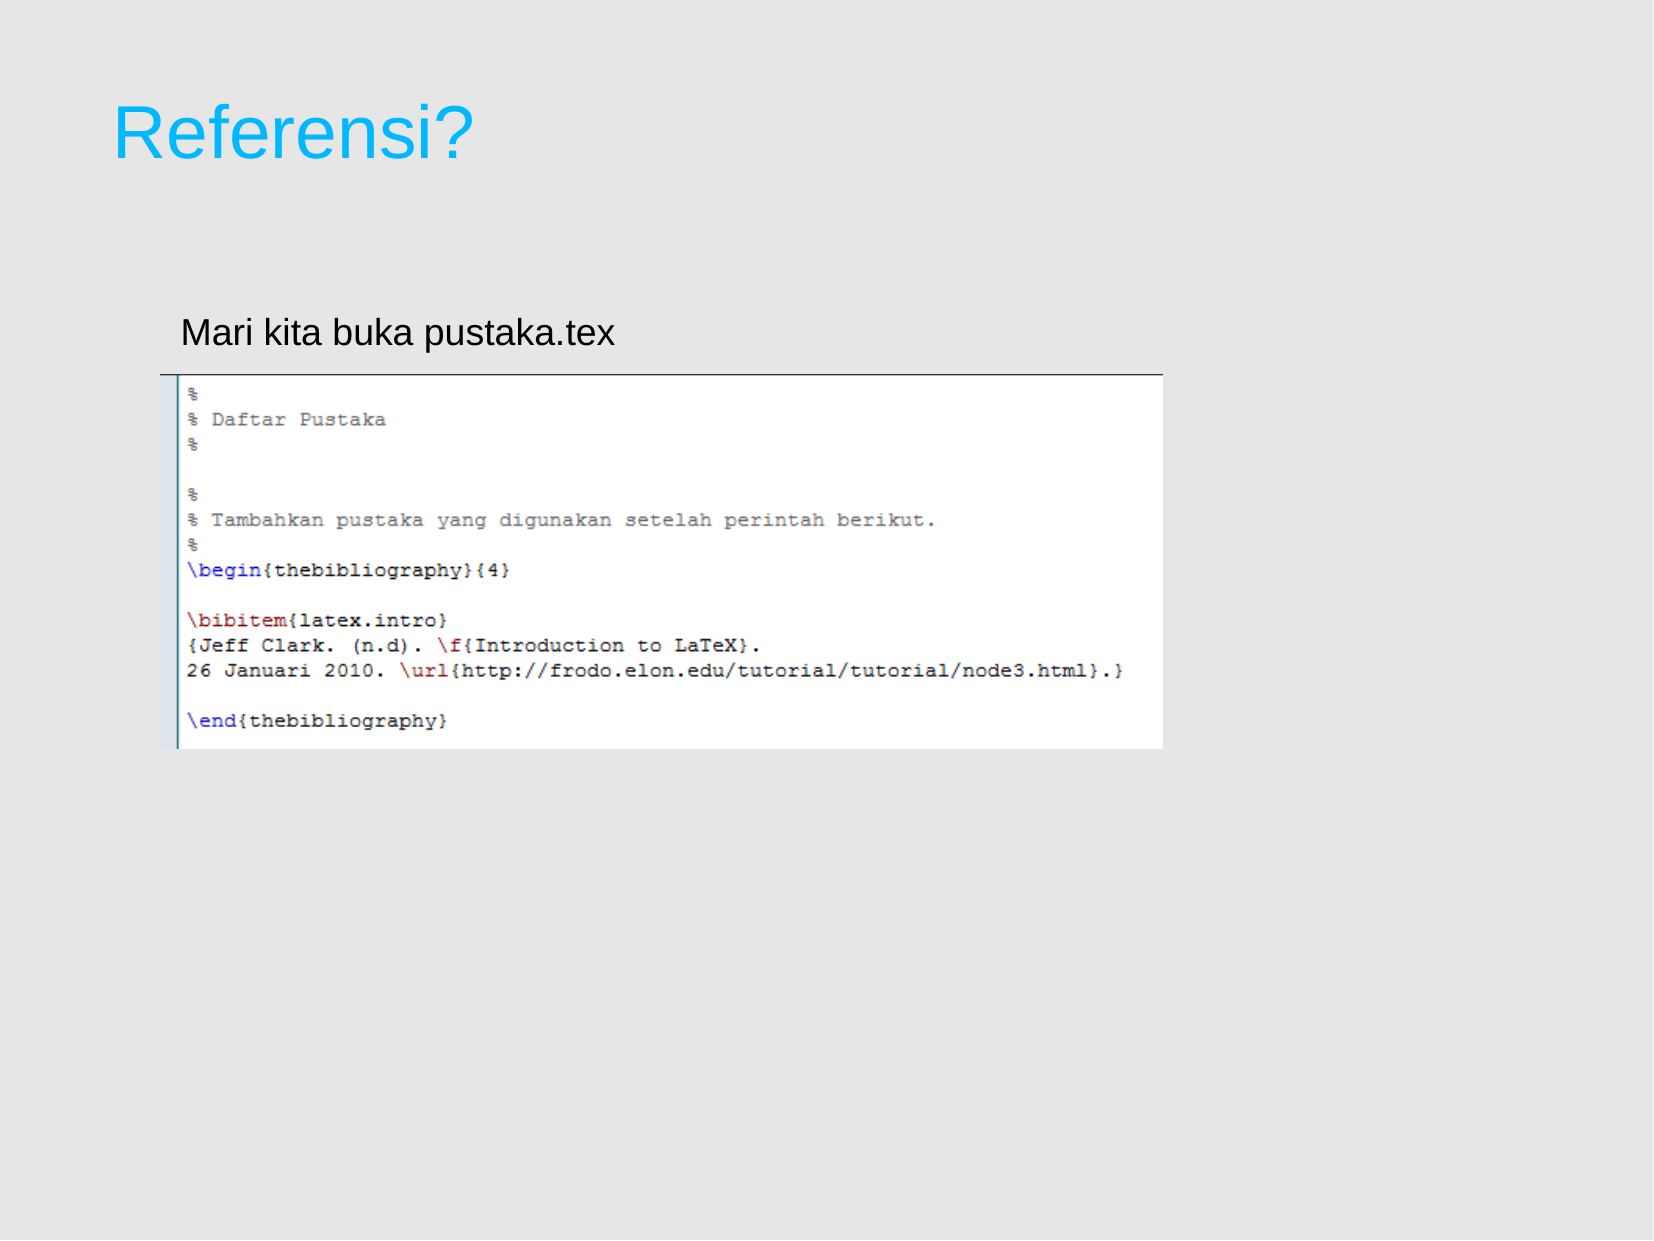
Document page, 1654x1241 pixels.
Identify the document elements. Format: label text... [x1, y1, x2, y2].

text_box Mari kita buka pustaka.tex [165, 303, 631, 361]
title Referensi? [112, 86, 1571, 180]
picture [160, 374, 1163, 749]
